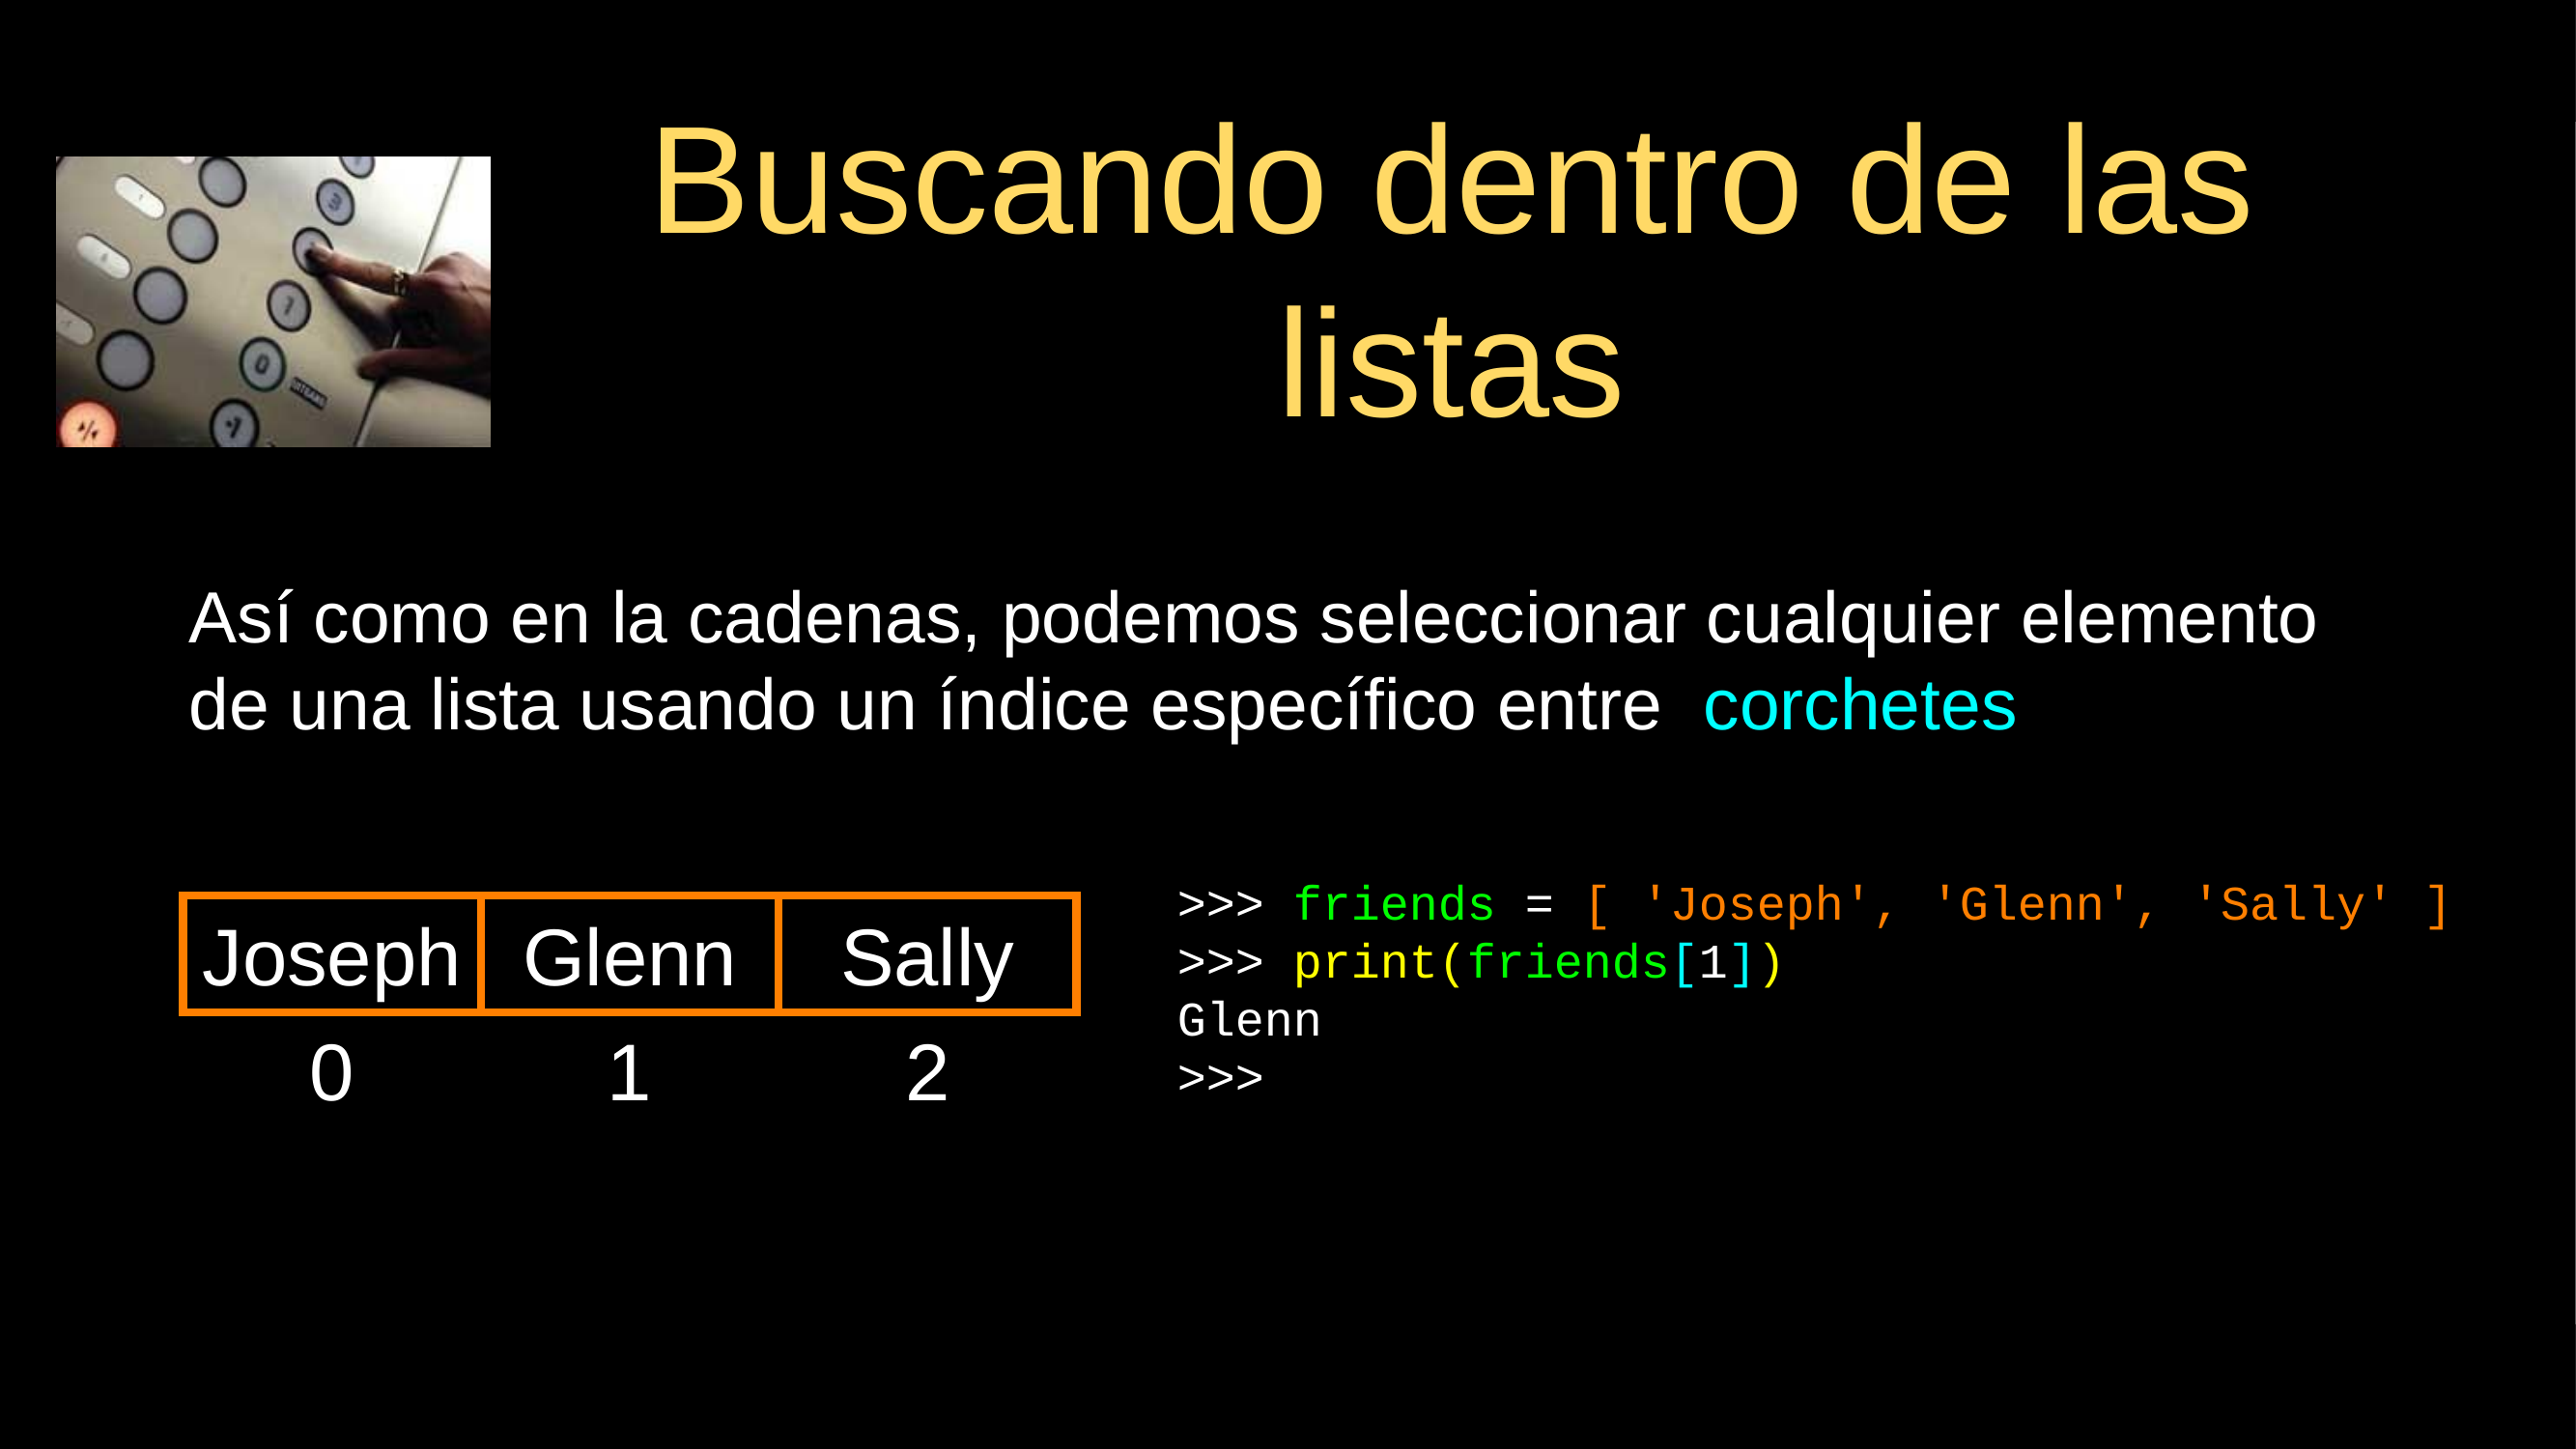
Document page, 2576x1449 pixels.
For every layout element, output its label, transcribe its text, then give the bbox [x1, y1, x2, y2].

text_box >>> friends = [ 'Joseph', 'Glenn', 'Sally' ] >>> print(friends[1]) Glenn >>> [1176, 802, 2470, 1174]
text_box Glenn [480, 895, 778, 1012]
text_box Sally [778, 895, 1077, 1012]
text_box 1 [571, 1012, 689, 1127]
title Buscando dentro de las listas [513, 125, 2391, 403]
text_box Joseph [183, 895, 480, 1012]
list Así como en la cadenas, podemos seleccionar cualquier elemento de una lista usando un índice específico entre corchetes [183, 412, 2391, 902]
picture [56, 156, 491, 447]
text_box 0 [273, 1012, 391, 1127]
text_box 2 [868, 1012, 986, 1127]
